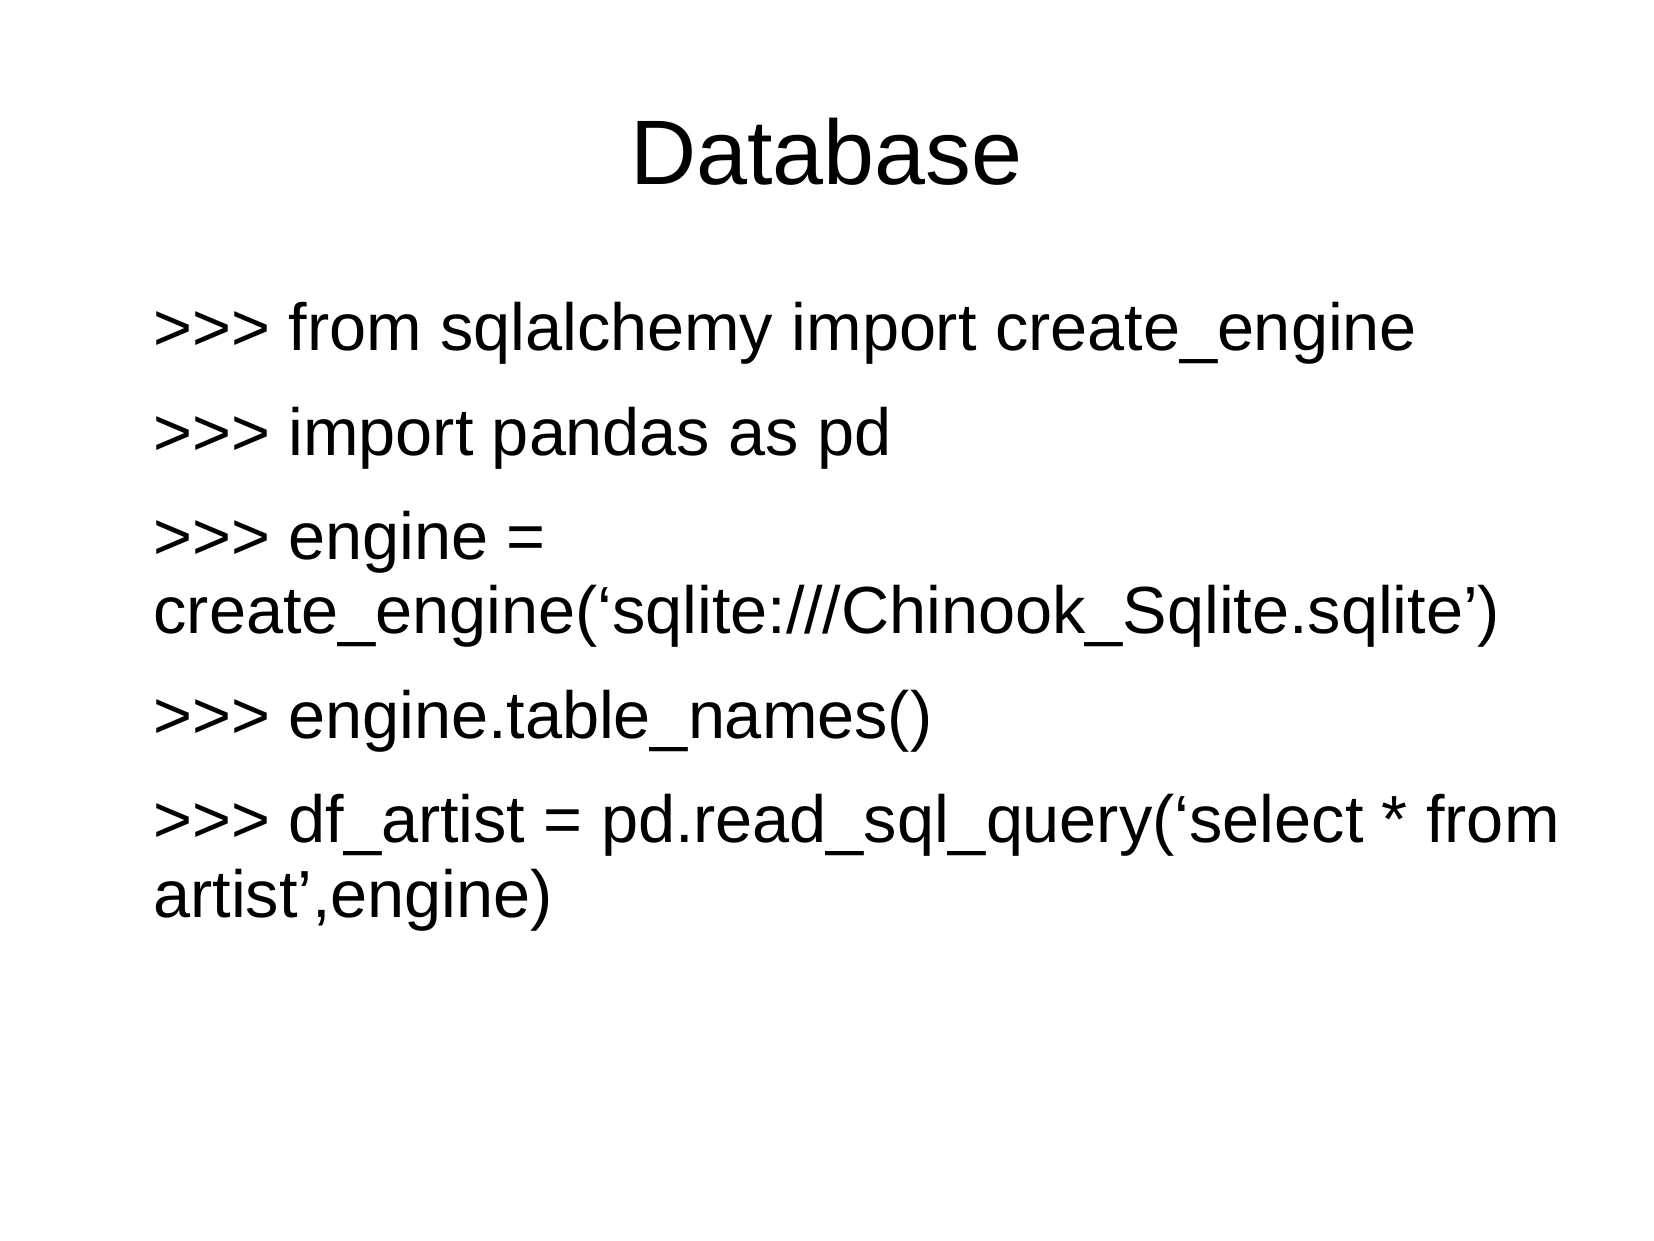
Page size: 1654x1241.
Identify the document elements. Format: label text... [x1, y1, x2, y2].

list >>> from sqlalchemy import create_engine >>> import pandas as pd >>> engine = create_engine(‘sqlite:///Chinook_Sqlite.sqlite’) >>> engine.table_names() >>> df_artist = pd.read_sql_query(‘select * from artist’,engine) [82, 290, 1571, 1010]
title Database [82, 49, 1571, 257]
